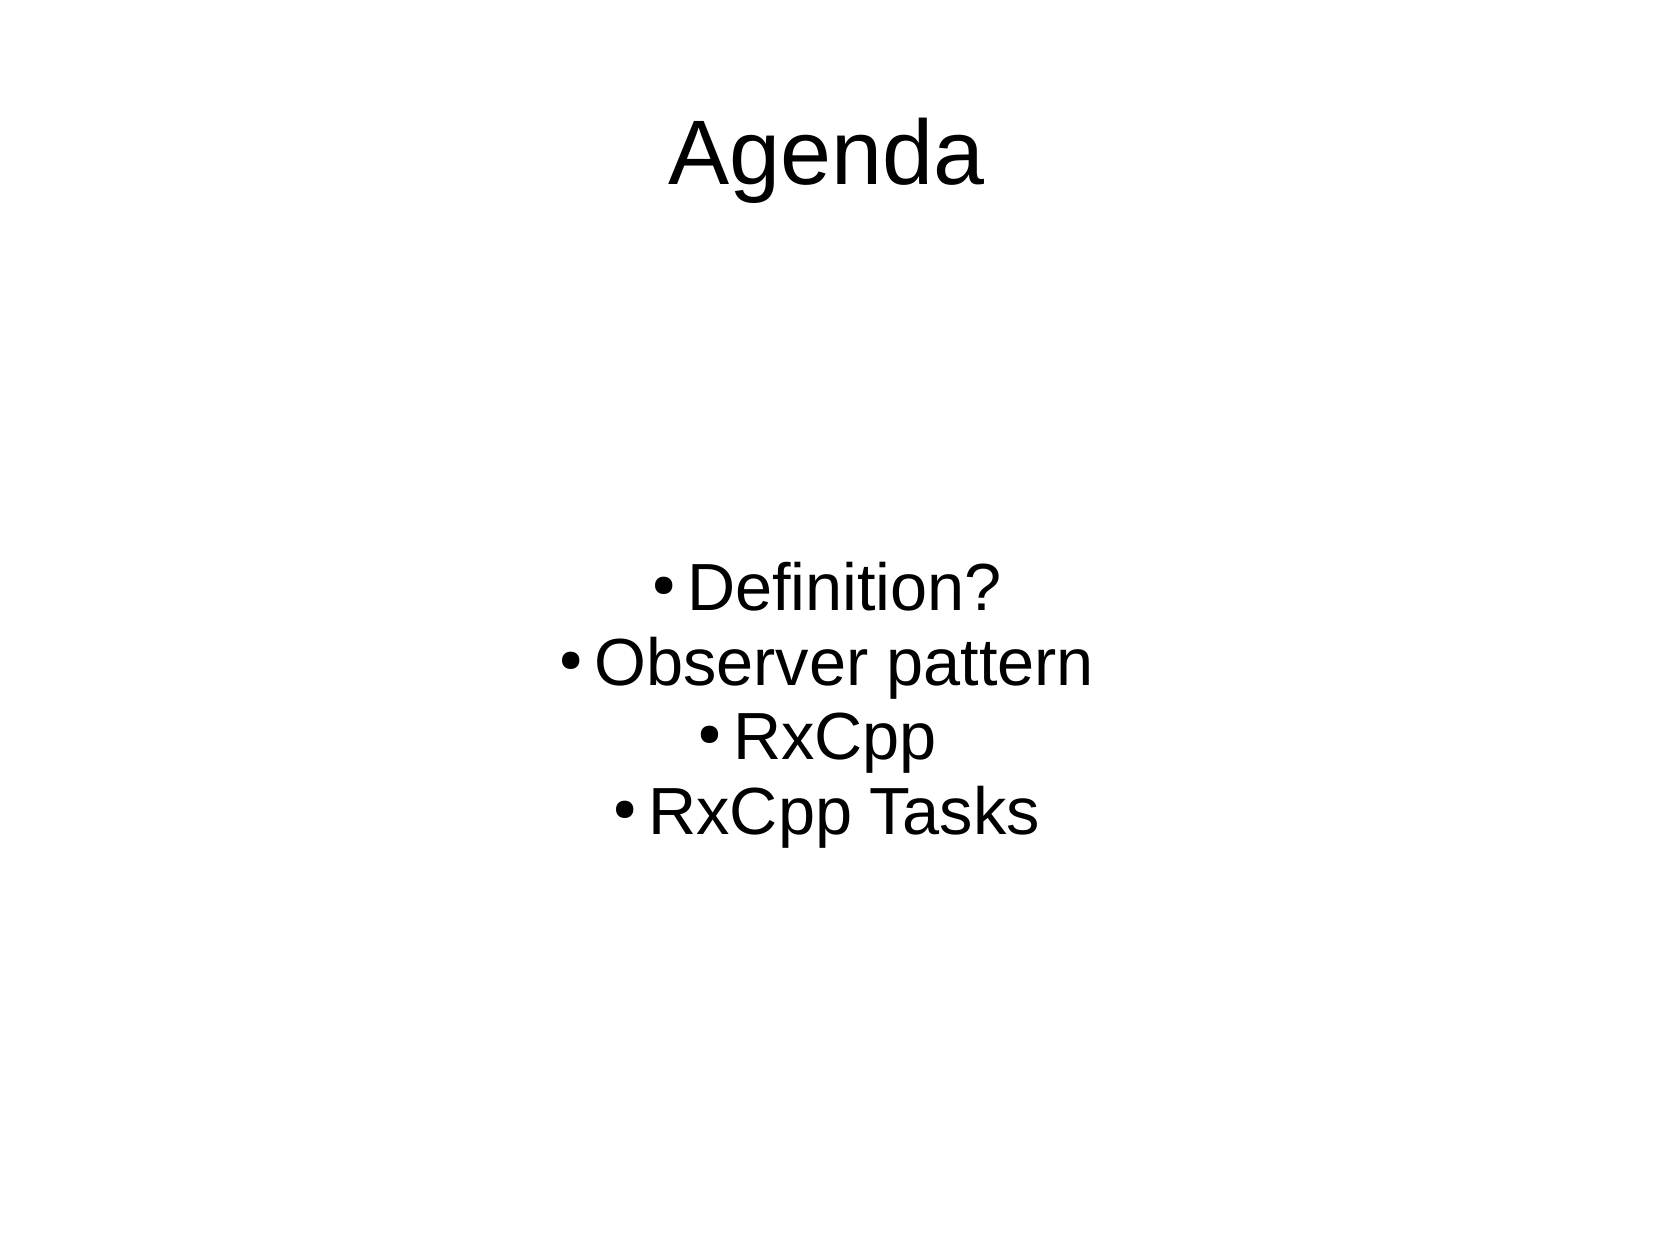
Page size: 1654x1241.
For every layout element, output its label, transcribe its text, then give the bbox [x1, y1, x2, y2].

title Agenda [82, 49, 1571, 257]
subtitle Definition? Observer pattern RxCpp RxCpp Tasks [82, 290, 1571, 1109]
